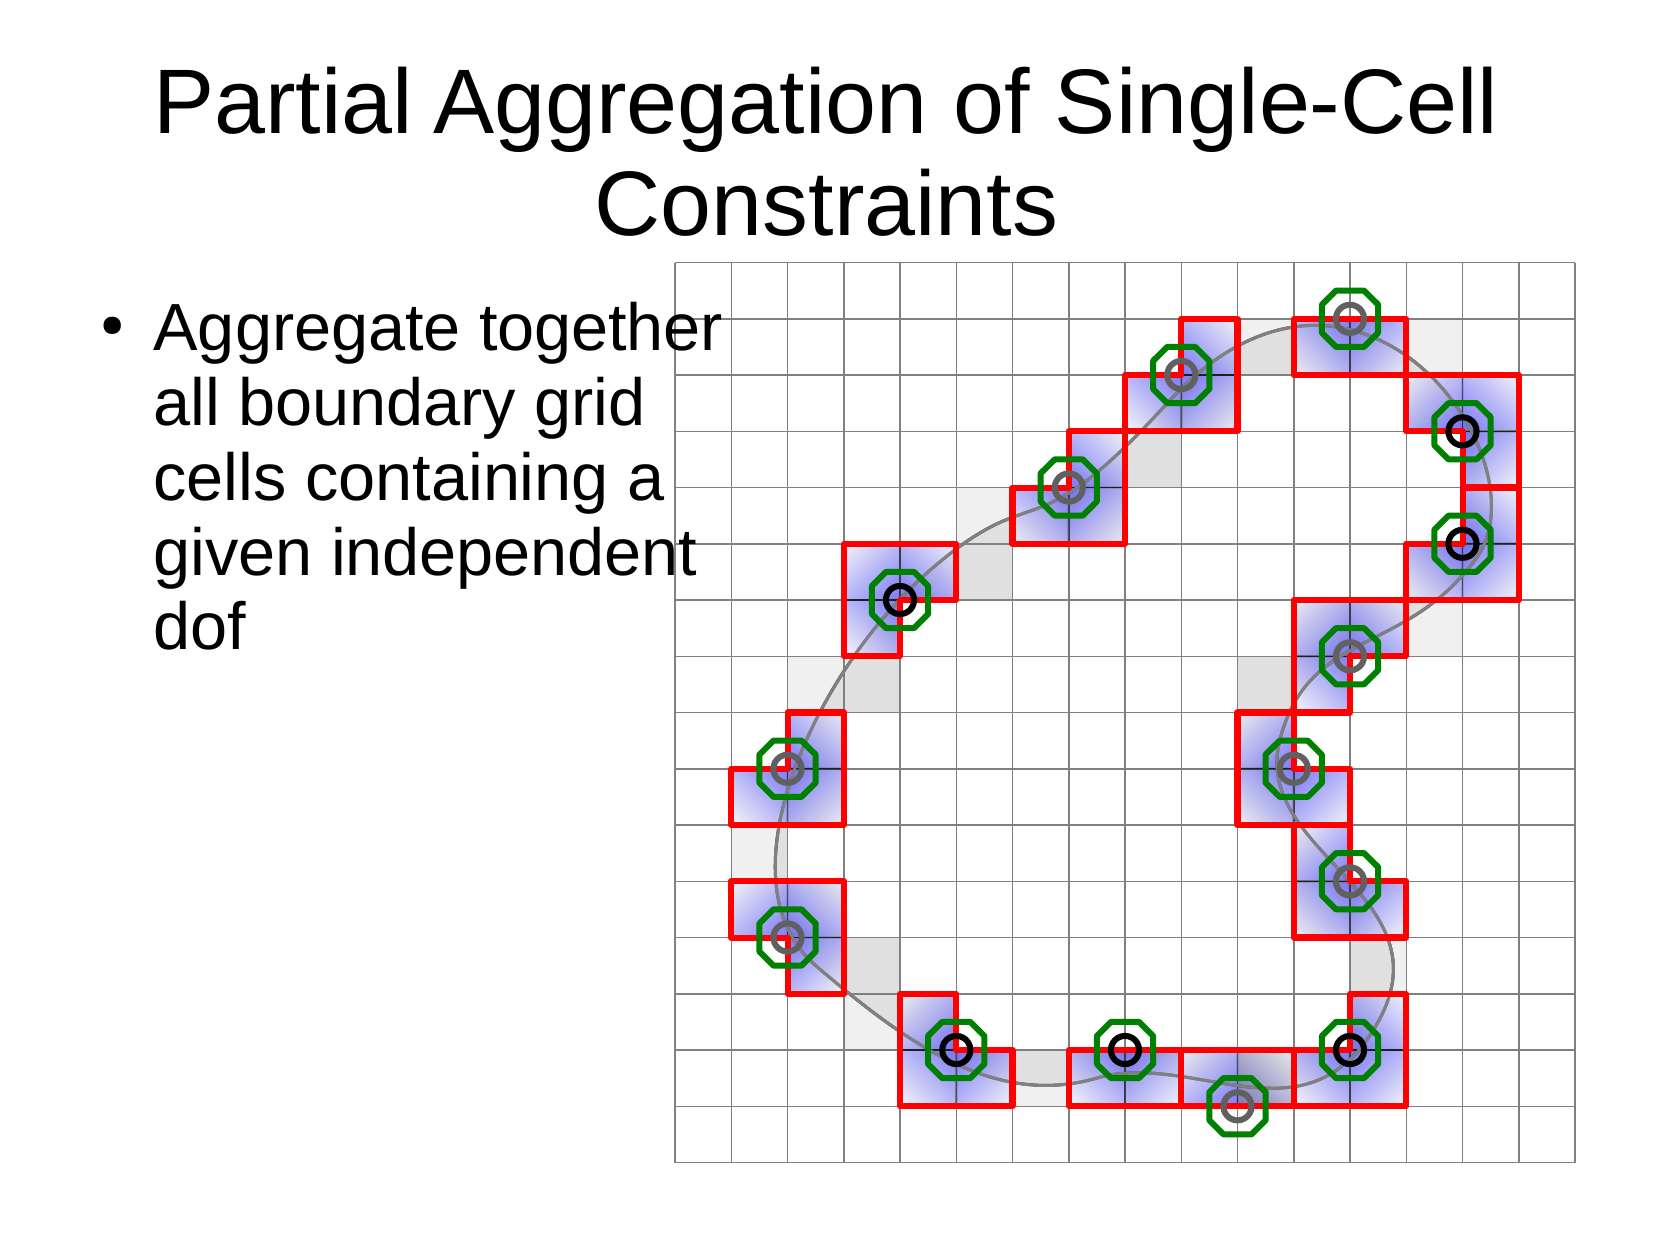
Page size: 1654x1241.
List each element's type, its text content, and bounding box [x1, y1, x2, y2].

text_box [1174, 370, 1206, 400]
text_box [1184, 322, 1234, 359]
text_box [1269, 1089, 1291, 1103]
text_box [1444, 491, 1516, 597]
text_box [847, 770, 899, 824]
text_box [1126, 545, 1181, 599]
text_box [1238, 545, 1293, 599]
text_box [1453, 534, 1460, 541]
text_box [1340, 1040, 1359, 1060]
text_box [1070, 713, 1124, 768]
text_box [1295, 488, 1349, 543]
text_box [1409, 547, 1459, 597]
text_box [1013, 770, 1068, 824]
text_box [1182, 995, 1237, 1047]
text_box [1407, 434, 1460, 487]
text_box [1453, 434, 1460, 441]
text_box [1182, 545, 1237, 599]
text_box [925, 555, 953, 597]
text_box [778, 884, 841, 984]
text_box [903, 603, 925, 625]
text_box [1182, 938, 1237, 993]
text_box [1351, 488, 1406, 543]
text_box [1184, 1053, 1291, 1086]
text_box [1126, 882, 1181, 937]
text_box [1016, 453, 1122, 541]
text_box [957, 657, 1012, 712]
text_box [932, 1054, 971, 1075]
text_box [782, 716, 841, 822]
text_box [1380, 625, 1403, 653]
text_box [788, 828, 843, 878]
text_box [1184, 1079, 1212, 1103]
text_box [1466, 491, 1489, 521]
text_box [957, 938, 1012, 993]
text_box [1409, 603, 1462, 656]
text_box [1013, 995, 1068, 1049]
text_box [847, 882, 899, 937]
text_box [901, 882, 956, 937]
text_box [845, 826, 899, 881]
text_box [1070, 826, 1124, 881]
text_box [1182, 657, 1237, 712]
text_box [1013, 938, 1068, 993]
text_box [1128, 378, 1163, 428]
text_box [1340, 655, 1347, 666]
text_box [1297, 997, 1403, 1103]
text_box [1013, 826, 1068, 881]
text_box [1126, 826, 1181, 881]
text_box [1325, 632, 1368, 664]
text_box [1072, 1075, 1178, 1103]
text_box [957, 488, 1009, 543]
text_box [1100, 1025, 1124, 1047]
text_box [1363, 322, 1375, 334]
text_box [1295, 941, 1349, 993]
text_box [875, 575, 916, 617]
text_box [959, 545, 1012, 599]
text_box [1126, 1040, 1135, 1047]
title Partial Aggregation of Single-Cell Constraints [82, 49, 1571, 257]
text_box [982, 1053, 1009, 1079]
text_box [1100, 1053, 1150, 1073]
text_box [903, 603, 956, 656]
text_box [1072, 1053, 1102, 1081]
text_box [1241, 716, 1295, 822]
text_box [1238, 601, 1291, 656]
text_box [1066, 489, 1079, 498]
text_box [778, 759, 795, 779]
text_box [1438, 547, 1473, 568]
text_box [1115, 1040, 1124, 1047]
text_box [1013, 657, 1068, 712]
text_box [1013, 713, 1068, 768]
text_box [901, 826, 956, 881]
text_box [959, 995, 1012, 1047]
text_box [1409, 603, 1428, 616]
text_box [1325, 864, 1365, 906]
text_box [1152, 1053, 1178, 1074]
text_box [763, 772, 786, 793]
text_box [1241, 330, 1291, 374]
text_box [1351, 378, 1403, 431]
text_box [1297, 1053, 1326, 1084]
text_box [778, 928, 788, 935]
text_box [1241, 376, 1293, 431]
text_box [859, 627, 897, 653]
text_box [903, 997, 953, 1045]
text_box [957, 713, 1012, 768]
text_box [1337, 1036, 1375, 1075]
text_box [965, 1053, 981, 1069]
text_box [1438, 434, 1460, 456]
text_box [1364, 642, 1375, 653]
text_box [1306, 828, 1347, 855]
text_box [845, 995, 897, 1049]
text_box [1070, 547, 1124, 599]
text_box [1016, 491, 1039, 514]
text_box [890, 590, 904, 605]
text_box [1409, 320, 1462, 372]
text_box [763, 913, 782, 935]
text_box [1353, 997, 1387, 1026]
text_box [1126, 601, 1181, 656]
text_box [946, 1040, 966, 1060]
text_box [784, 913, 812, 954]
text_box [1182, 770, 1234, 824]
text_box [932, 1025, 953, 1053]
text_box [1297, 674, 1347, 709]
text_box [1279, 744, 1291, 758]
text_box [791, 716, 815, 738]
text_box [1013, 601, 1068, 656]
text_box [1157, 378, 1175, 398]
text_box [1044, 491, 1055, 502]
text_box [1070, 657, 1124, 712]
text_box [1128, 434, 1135, 441]
text_box [1115, 1053, 1135, 1060]
text_box [847, 713, 899, 768]
text_box [1334, 857, 1347, 867]
text_box [1391, 941, 1406, 991]
text_box [914, 583, 925, 597]
text_box [1072, 434, 1122, 469]
text_box [901, 713, 956, 768]
text_box [1297, 327, 1403, 372]
text_box [1295, 432, 1349, 487]
text_box [1453, 421, 1471, 441]
text_box [959, 1025, 981, 1047]
text_box [1128, 434, 1181, 487]
text_box [1295, 545, 1349, 597]
text_box [1373, 884, 1403, 934]
text_box [1409, 378, 1449, 428]
text_box [1407, 488, 1460, 541]
text_box [847, 547, 953, 653]
text_box [855, 995, 897, 1027]
text_box [1013, 882, 1068, 937]
text_box [1126, 713, 1181, 768]
text_box [1238, 432, 1293, 487]
text_box [957, 826, 1012, 881]
text_box [1340, 1040, 1347, 1047]
text_box [1351, 432, 1406, 487]
text_box [1295, 378, 1349, 431]
text_box [1351, 941, 1391, 991]
text_box [1070, 601, 1124, 656]
text_box [901, 657, 956, 712]
text_box [1050, 479, 1093, 512]
text_box [1172, 365, 1192, 385]
text_box [959, 1040, 966, 1047]
text_box [1070, 882, 1124, 937]
text_box [1072, 463, 1092, 479]
text_box [751, 772, 782, 822]
text_box [1453, 534, 1473, 554]
text_box [1016, 1085, 1066, 1106]
text_box [1409, 361, 1423, 372]
text_box [1070, 995, 1124, 1047]
text_box [1182, 601, 1237, 656]
text_box [1353, 1053, 1360, 1060]
text_box [791, 963, 841, 991]
text_box [1436, 378, 1516, 484]
text_box [1351, 545, 1403, 597]
text_box [1126, 938, 1181, 993]
text_box [957, 601, 1012, 656]
list Aggregate together all boundary grid cells containing a given independent dof [82, 290, 751, 1109]
text_box [777, 828, 787, 878]
text_box [969, 521, 1009, 543]
text_box [1283, 759, 1303, 779]
text_box [901, 938, 956, 991]
text_box [1228, 1096, 1247, 1103]
text_box [1466, 444, 1478, 456]
text_box [1325, 328, 1368, 343]
text_box [1340, 322, 1360, 328]
text_box [1472, 544, 1487, 568]
text_box [884, 614, 897, 625]
text_box [1126, 995, 1181, 1047]
text_box [1238, 657, 1291, 709]
text_box [789, 750, 812, 793]
text_box [1297, 828, 1383, 934]
text_box [1325, 1025, 1347, 1047]
text_box [1126, 657, 1181, 712]
text_box [1288, 772, 1347, 822]
text_box [788, 657, 843, 709]
text_box [1363, 884, 1375, 900]
text_box [1340, 646, 1353, 654]
text_box [903, 1037, 1009, 1103]
text_box [1213, 1085, 1262, 1103]
text_box [1070, 770, 1124, 824]
text_box [1325, 1053, 1340, 1070]
text_box [751, 828, 776, 878]
text_box [1460, 407, 1487, 448]
text_box [1182, 488, 1237, 543]
text_box [1353, 1025, 1369, 1039]
text_box [1466, 461, 1487, 484]
text_box [1016, 1051, 1066, 1083]
text_box [1438, 407, 1459, 428]
text_box [1182, 882, 1237, 937]
text_box [1126, 770, 1181, 824]
text_box [1466, 519, 1486, 547]
text_box [1182, 713, 1234, 768]
text_box [1269, 750, 1279, 790]
text_box [903, 603, 910, 610]
text_box [957, 882, 1012, 937]
text_box [1295, 995, 1347, 1047]
text_box [1238, 828, 1291, 881]
text_box [1182, 826, 1237, 881]
text_box [1238, 938, 1293, 993]
text_box [1238, 488, 1293, 543]
text_box [1283, 716, 1291, 737]
text_box [1072, 478, 1078, 488]
text_box [751, 884, 777, 935]
text_box [790, 928, 798, 940]
text_box [824, 677, 843, 709]
text_box [1184, 350, 1206, 370]
text_box [901, 770, 956, 824]
text_box [1340, 876, 1355, 892]
text_box [1182, 434, 1237, 487]
text_box [1126, 1025, 1150, 1047]
text_box [791, 744, 801, 754]
text_box [1148, 351, 1234, 428]
text_box [1013, 547, 1068, 599]
text_box [845, 659, 899, 712]
text_box [1238, 995, 1293, 1047]
text_box [1241, 320, 1291, 342]
text_box [847, 938, 899, 993]
text_box [1379, 322, 1403, 350]
text_box [1282, 772, 1318, 793]
text_box [1438, 519, 1460, 541]
text_box [1238, 882, 1291, 937]
text_box [1326, 664, 1347, 681]
text_box [957, 770, 1012, 824]
text_box [791, 951, 804, 962]
text_box [1297, 603, 1403, 693]
text_box [1128, 488, 1181, 543]
text_box [1070, 938, 1124, 993]
